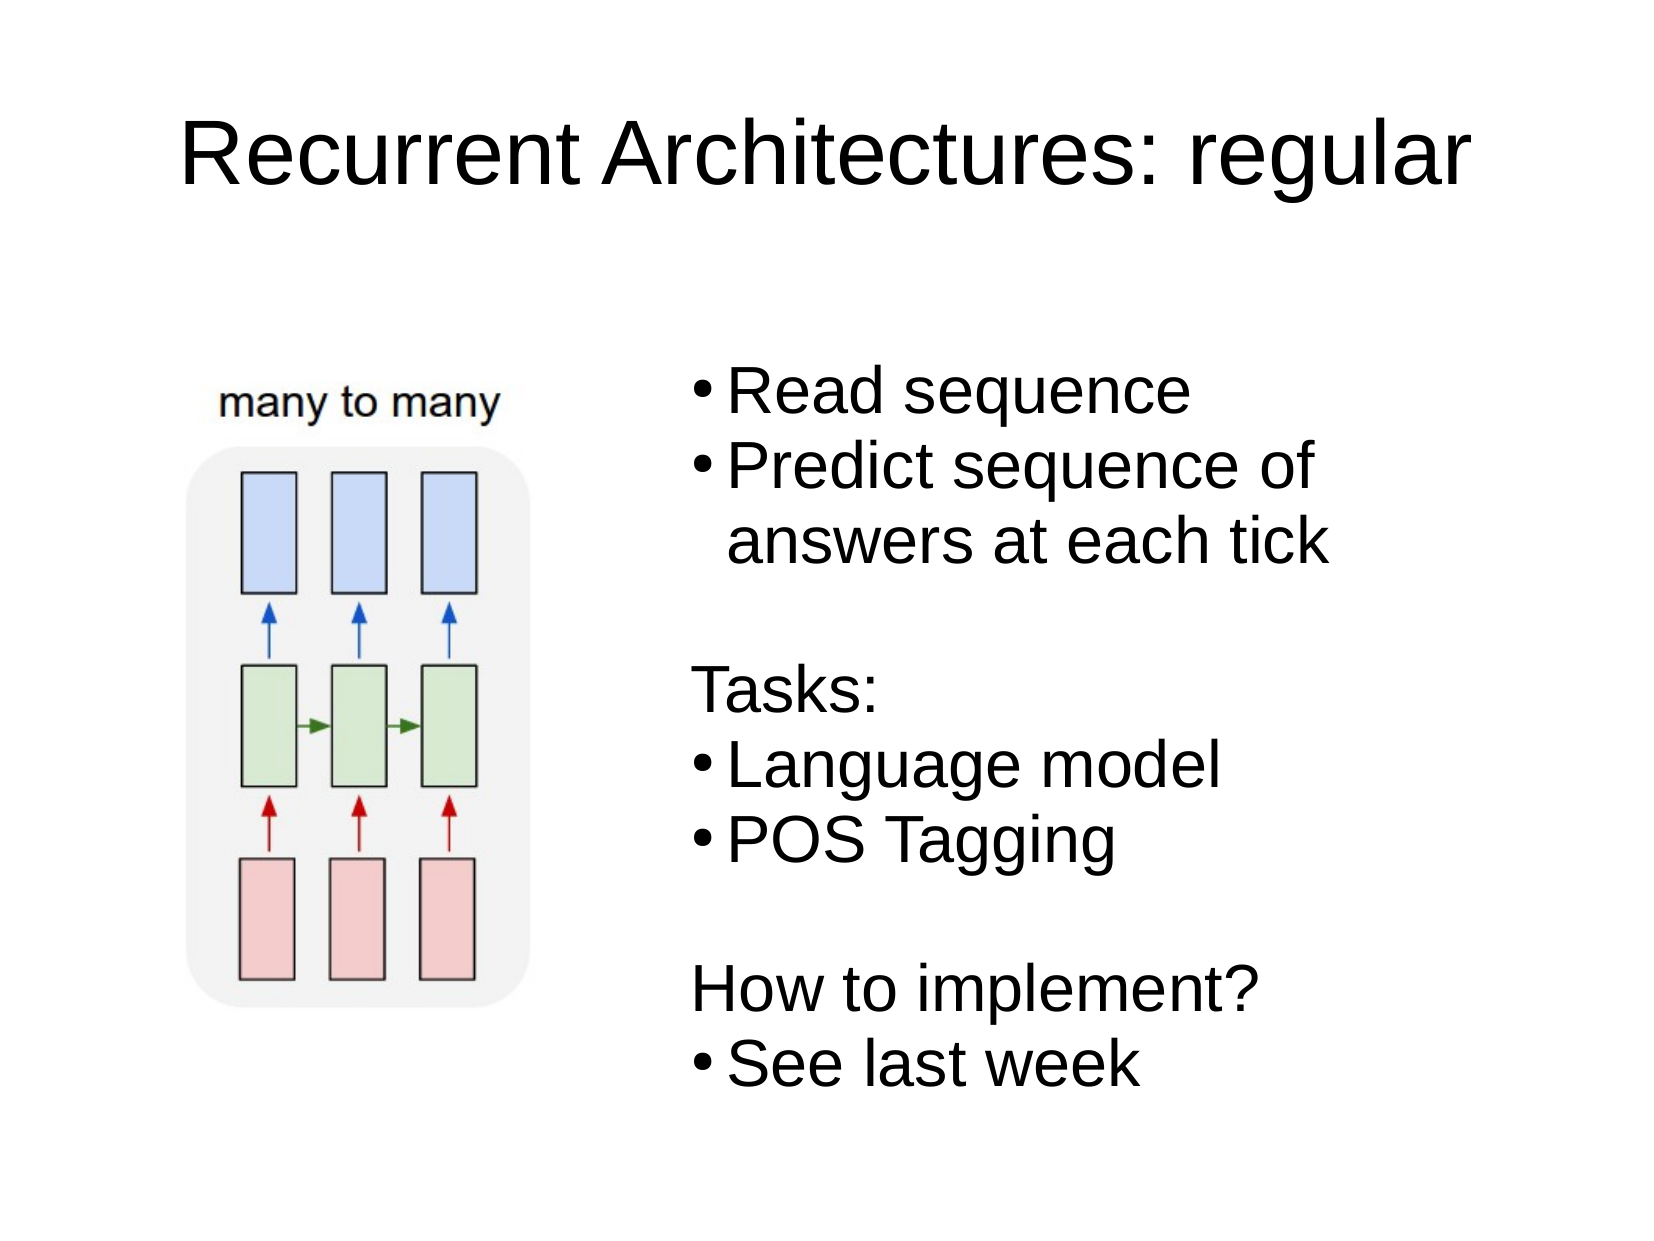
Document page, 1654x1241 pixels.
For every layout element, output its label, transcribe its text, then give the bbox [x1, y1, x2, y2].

subtitle Read sequence Predict sequence of answers at each tick Tasks: Language model POS Tagging How to implement? See last week [655, 278, 1554, 1101]
title Recurrent Architectures: regular [82, 49, 1571, 257]
picture [180, 381, 549, 1026]
